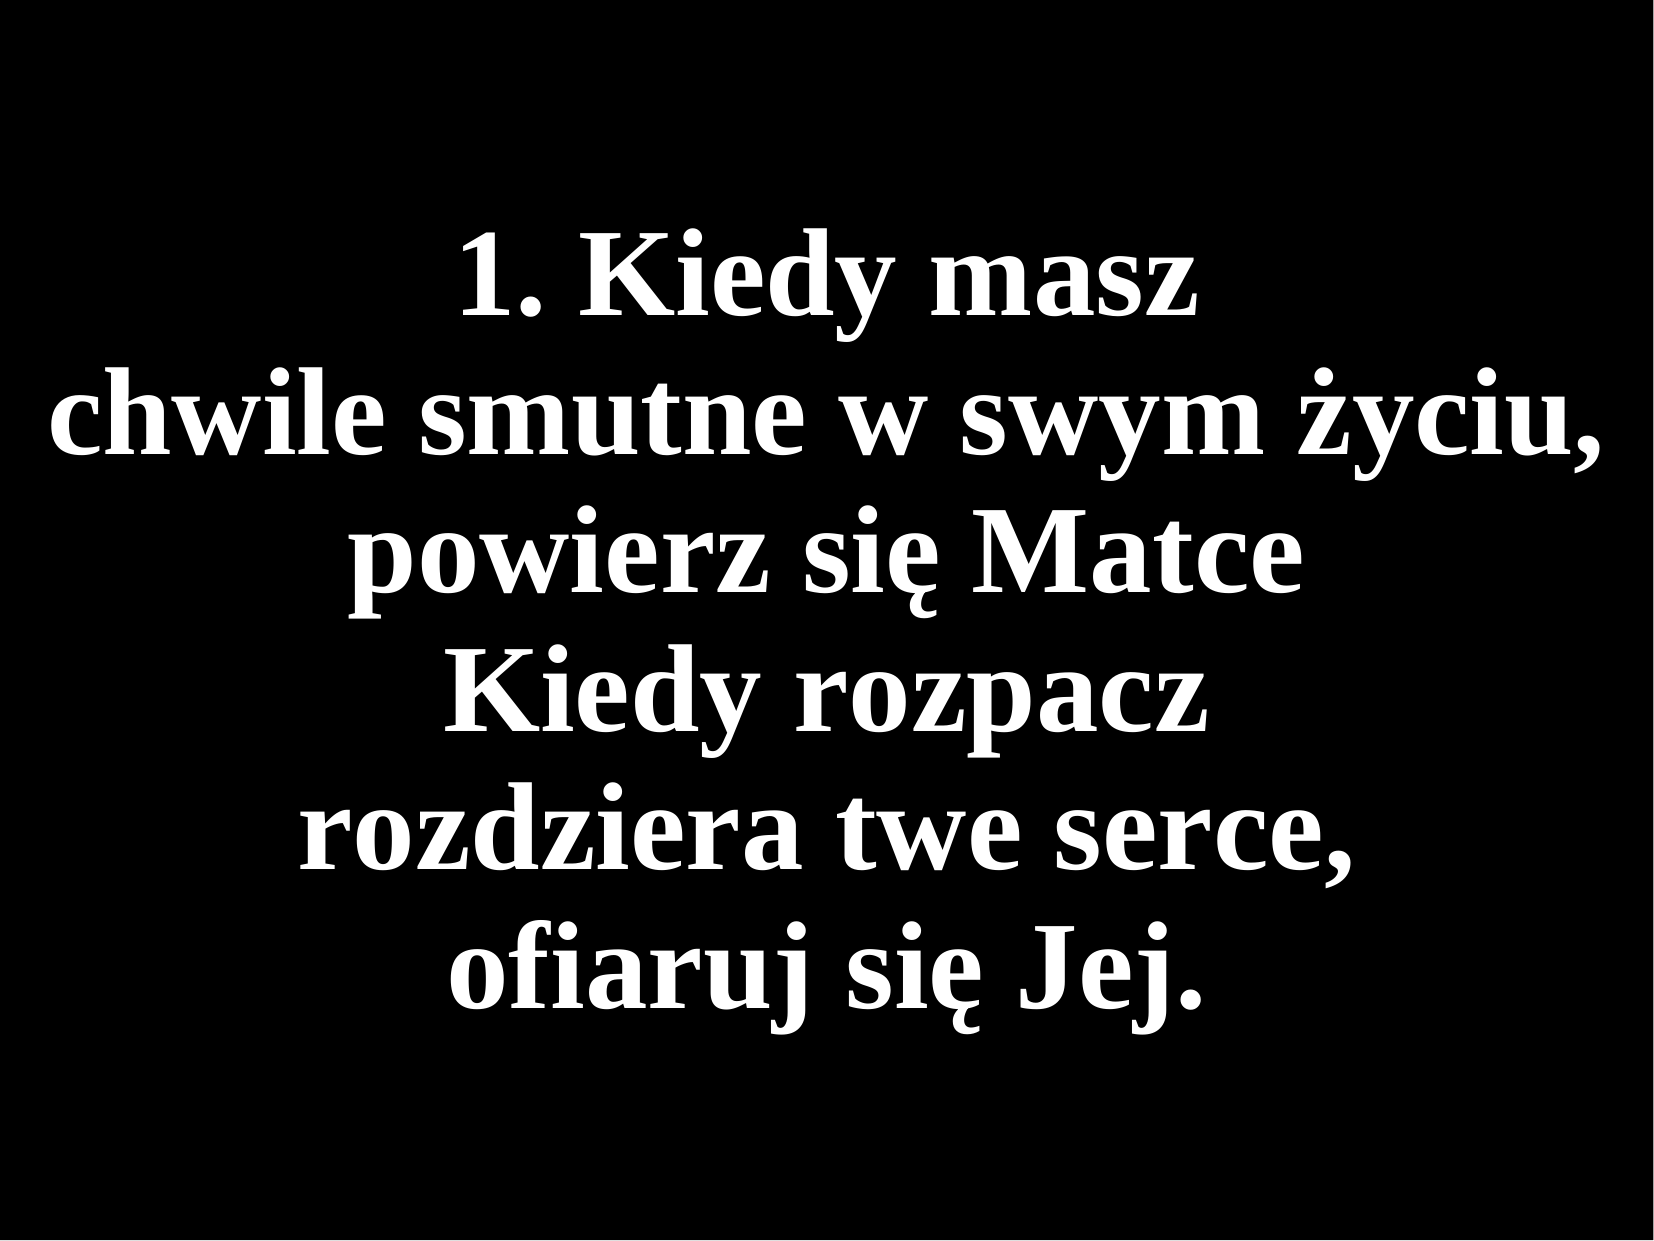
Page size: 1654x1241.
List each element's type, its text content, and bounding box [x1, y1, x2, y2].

title 1. Kiedy masz chwile smutne w swym życiu, powierz się Matce Kiedy rozpacz rozdziera twe serce, ofiaruj się Jej. [0, 0, 1654, 1241]
